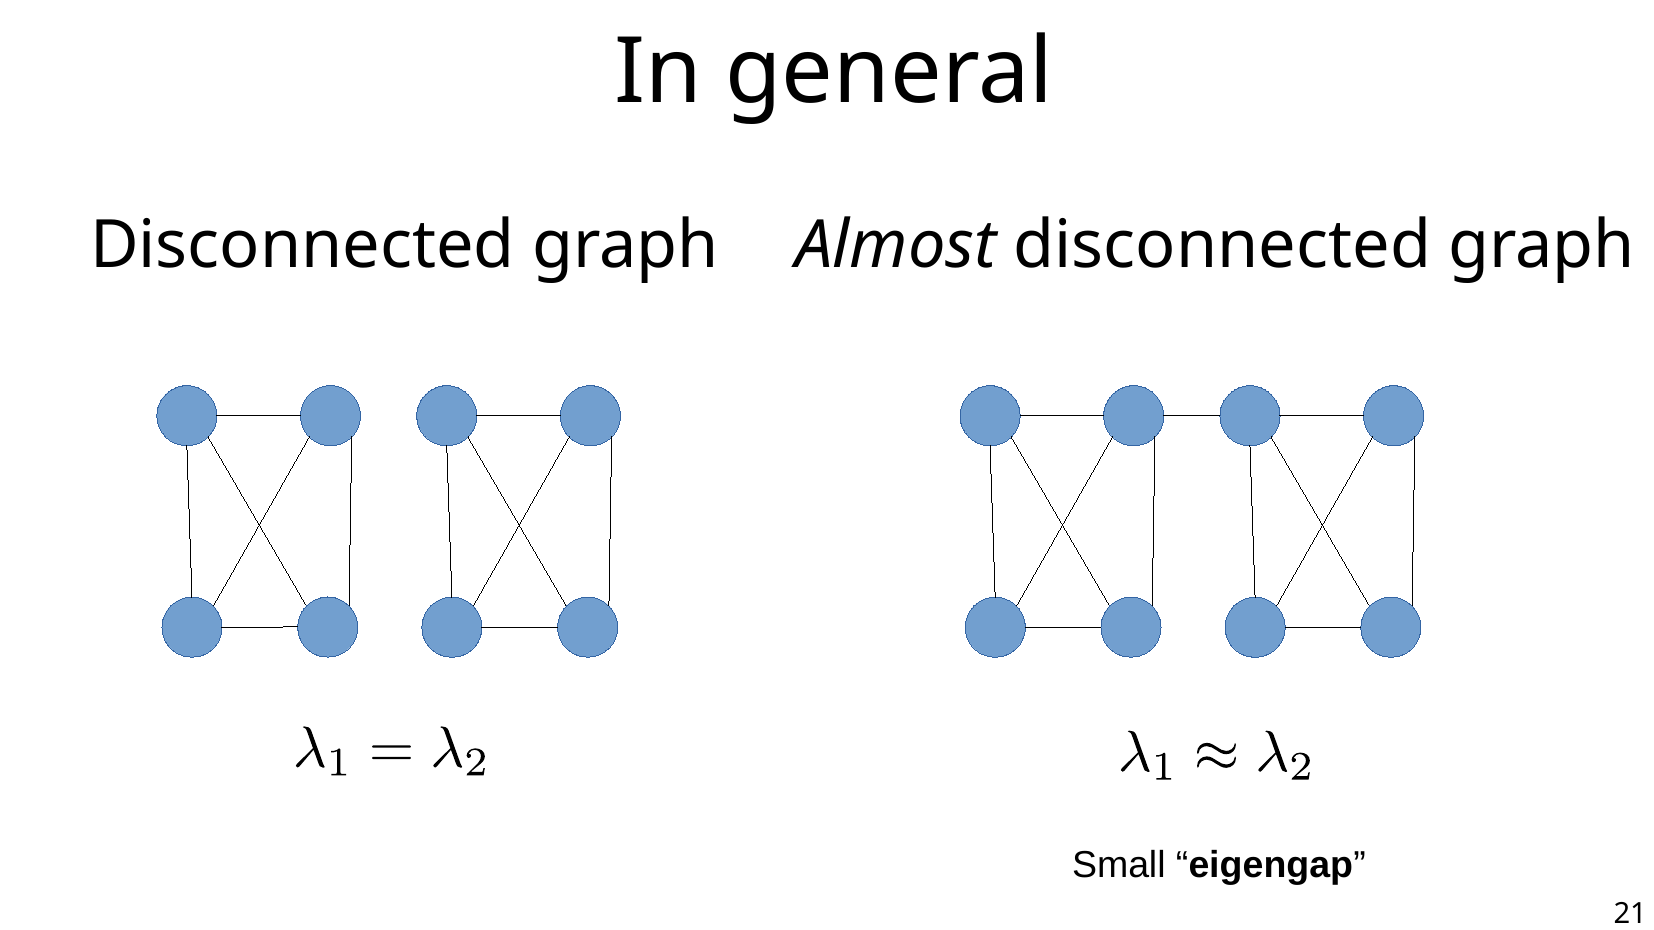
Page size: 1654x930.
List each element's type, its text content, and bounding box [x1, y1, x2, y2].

text_box [161, 597, 223, 658]
list Almost disconnected graph [795, 195, 1653, 916]
list Disconnected graph [90, 195, 795, 916]
text_box Small “eigengap” [1057, 835, 1508, 893]
text_box [1363, 385, 1424, 446]
text_box [1100, 597, 1162, 658]
title In general [90, 0, 1579, 135]
text_box [965, 597, 1026, 658]
text_box [560, 385, 621, 446]
text_box [557, 597, 618, 658]
text_box [156, 385, 217, 446]
text_box [300, 385, 361, 446]
text_box [1219, 385, 1281, 446]
text_box [1117, 730, 1313, 780]
text_box [1225, 597, 1286, 658]
text_box [1103, 385, 1164, 446]
text_box [297, 596, 358, 658]
text_box [421, 597, 482, 658]
text_box [960, 385, 1021, 446]
text_box [1360, 597, 1421, 658]
text_box [292, 726, 488, 776]
text_box [416, 385, 477, 446]
